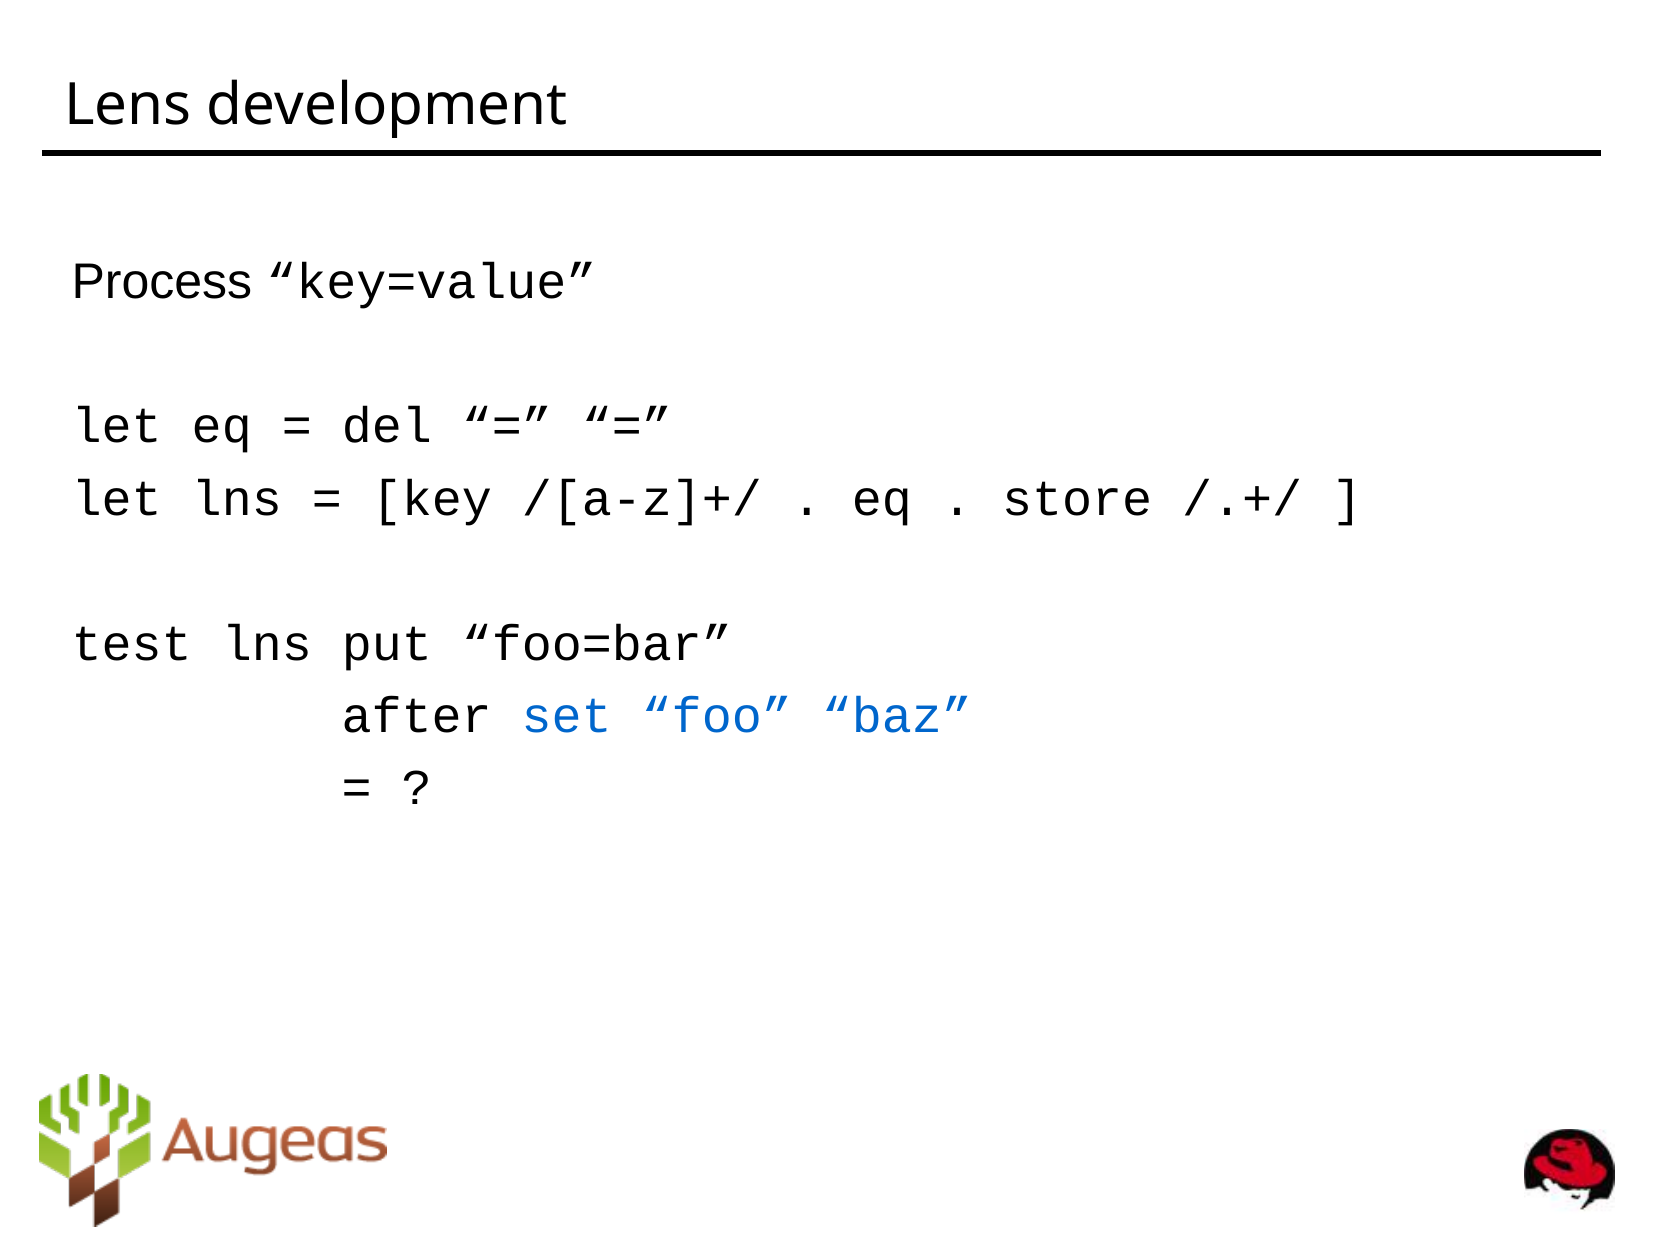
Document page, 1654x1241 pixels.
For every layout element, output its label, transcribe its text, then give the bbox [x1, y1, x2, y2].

picture [39, 1074, 387, 1227]
title Lens development [64, 42, 1496, 161]
list Process “key=value” let eq = del “=” “=” let lns = [key /[a-z]+/ . eq . store /.+/ ] test lns put “foo=bar” after set “foo” “baz” = ? [71, 180, 1495, 1089]
picture [1524, 1129, 1615, 1220]
